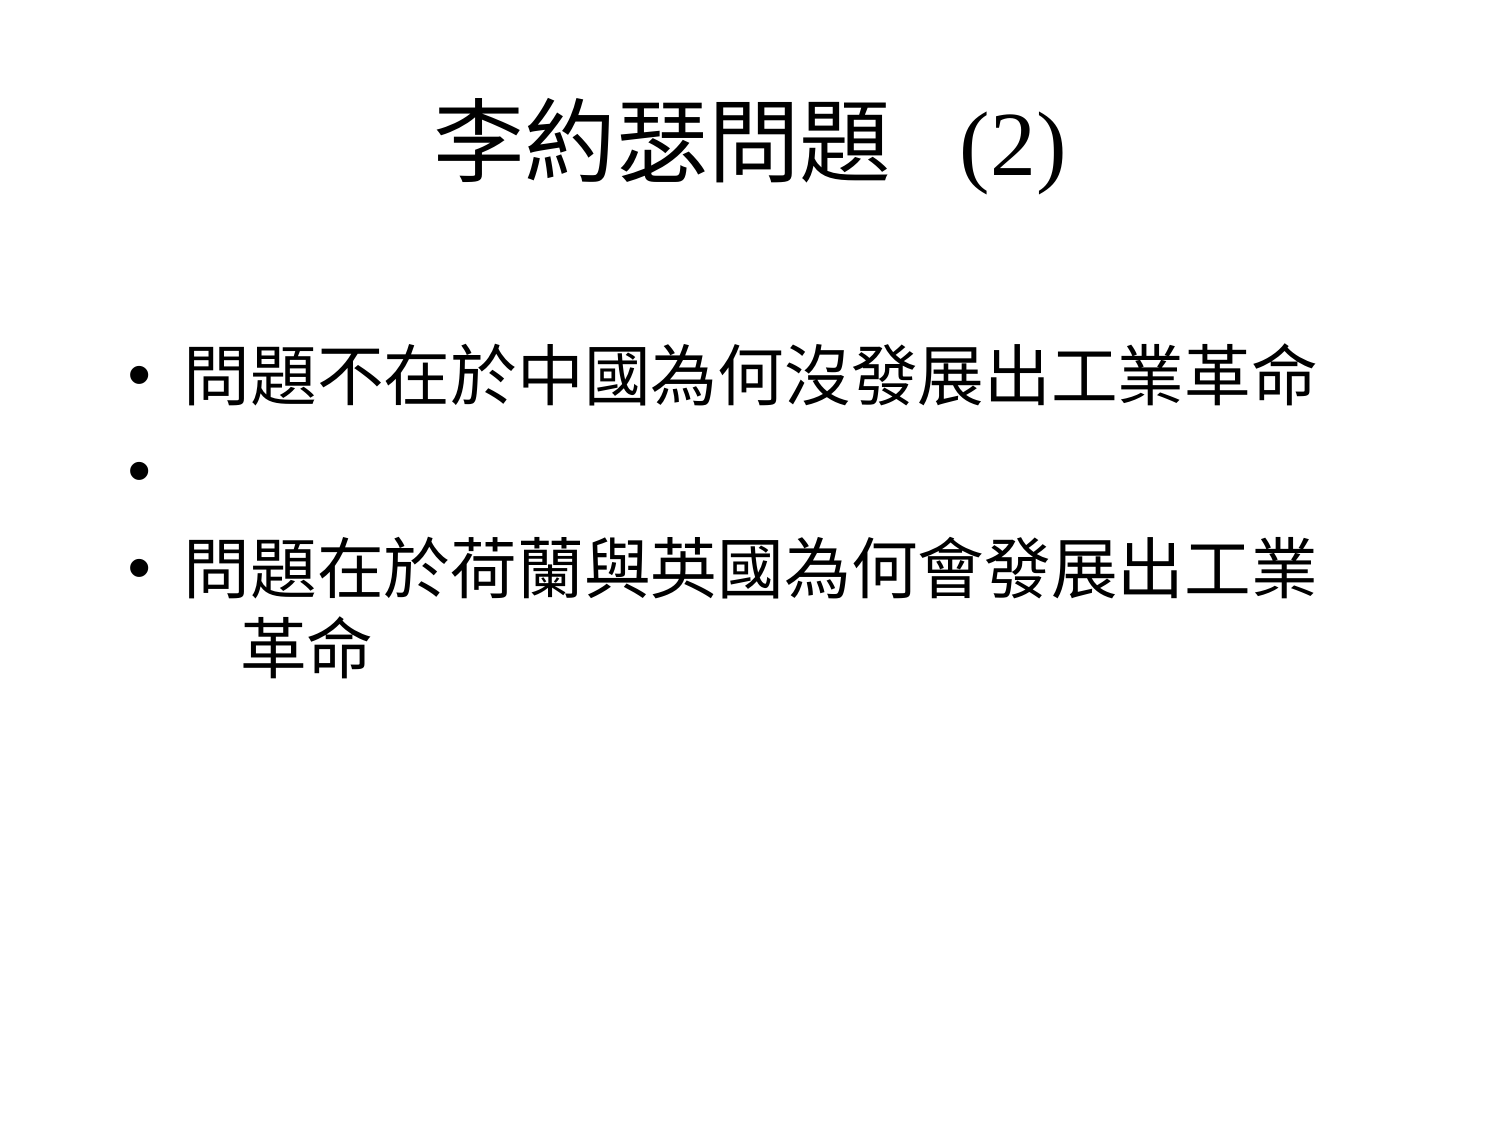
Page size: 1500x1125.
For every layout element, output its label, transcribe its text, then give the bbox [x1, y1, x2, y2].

title 李約瑟問題 (2) [75, 45, 1426, 233]
list 問題不在於中國為何沒發展出工業革命 問題在於荷蘭與英國為何會發展出工業革命 [112, 326, 1388, 1000]
